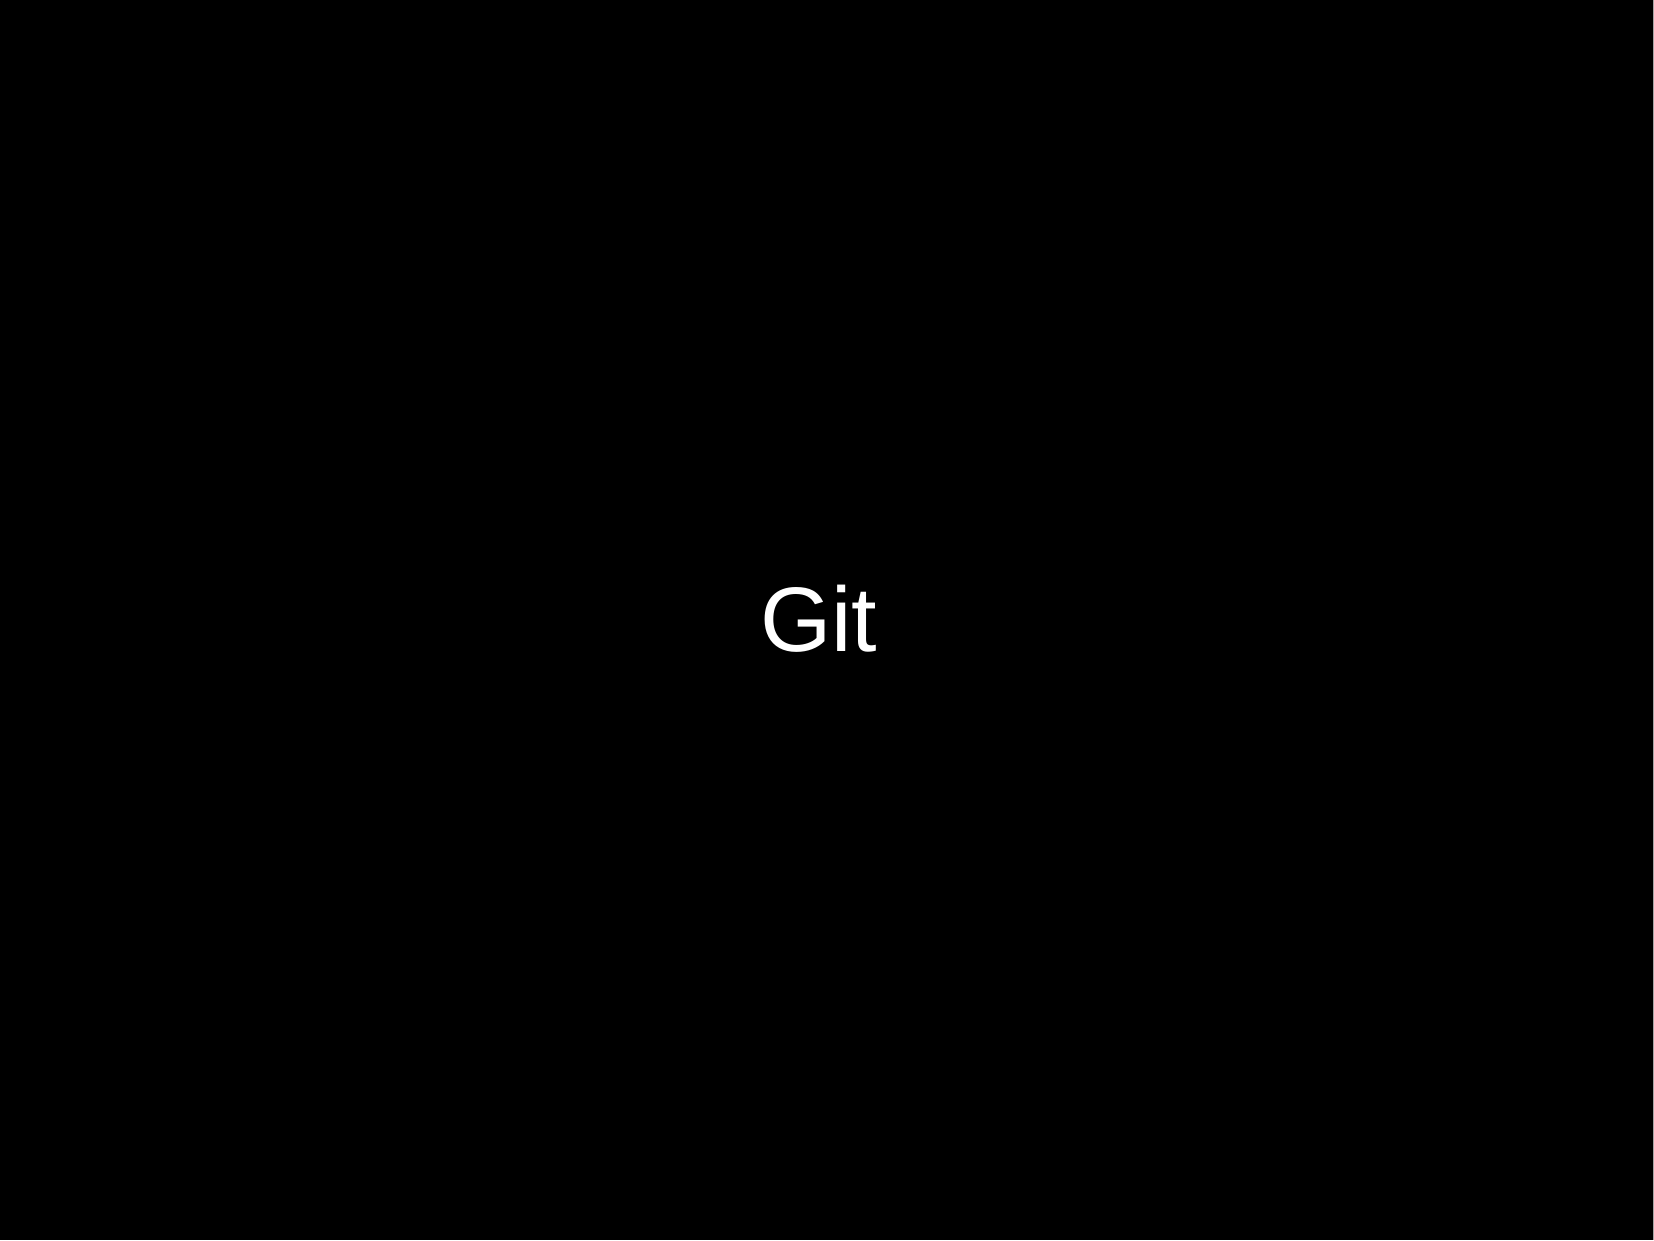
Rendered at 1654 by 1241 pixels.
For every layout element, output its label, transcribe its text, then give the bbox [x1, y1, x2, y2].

title Git [75, 516, 1564, 724]
